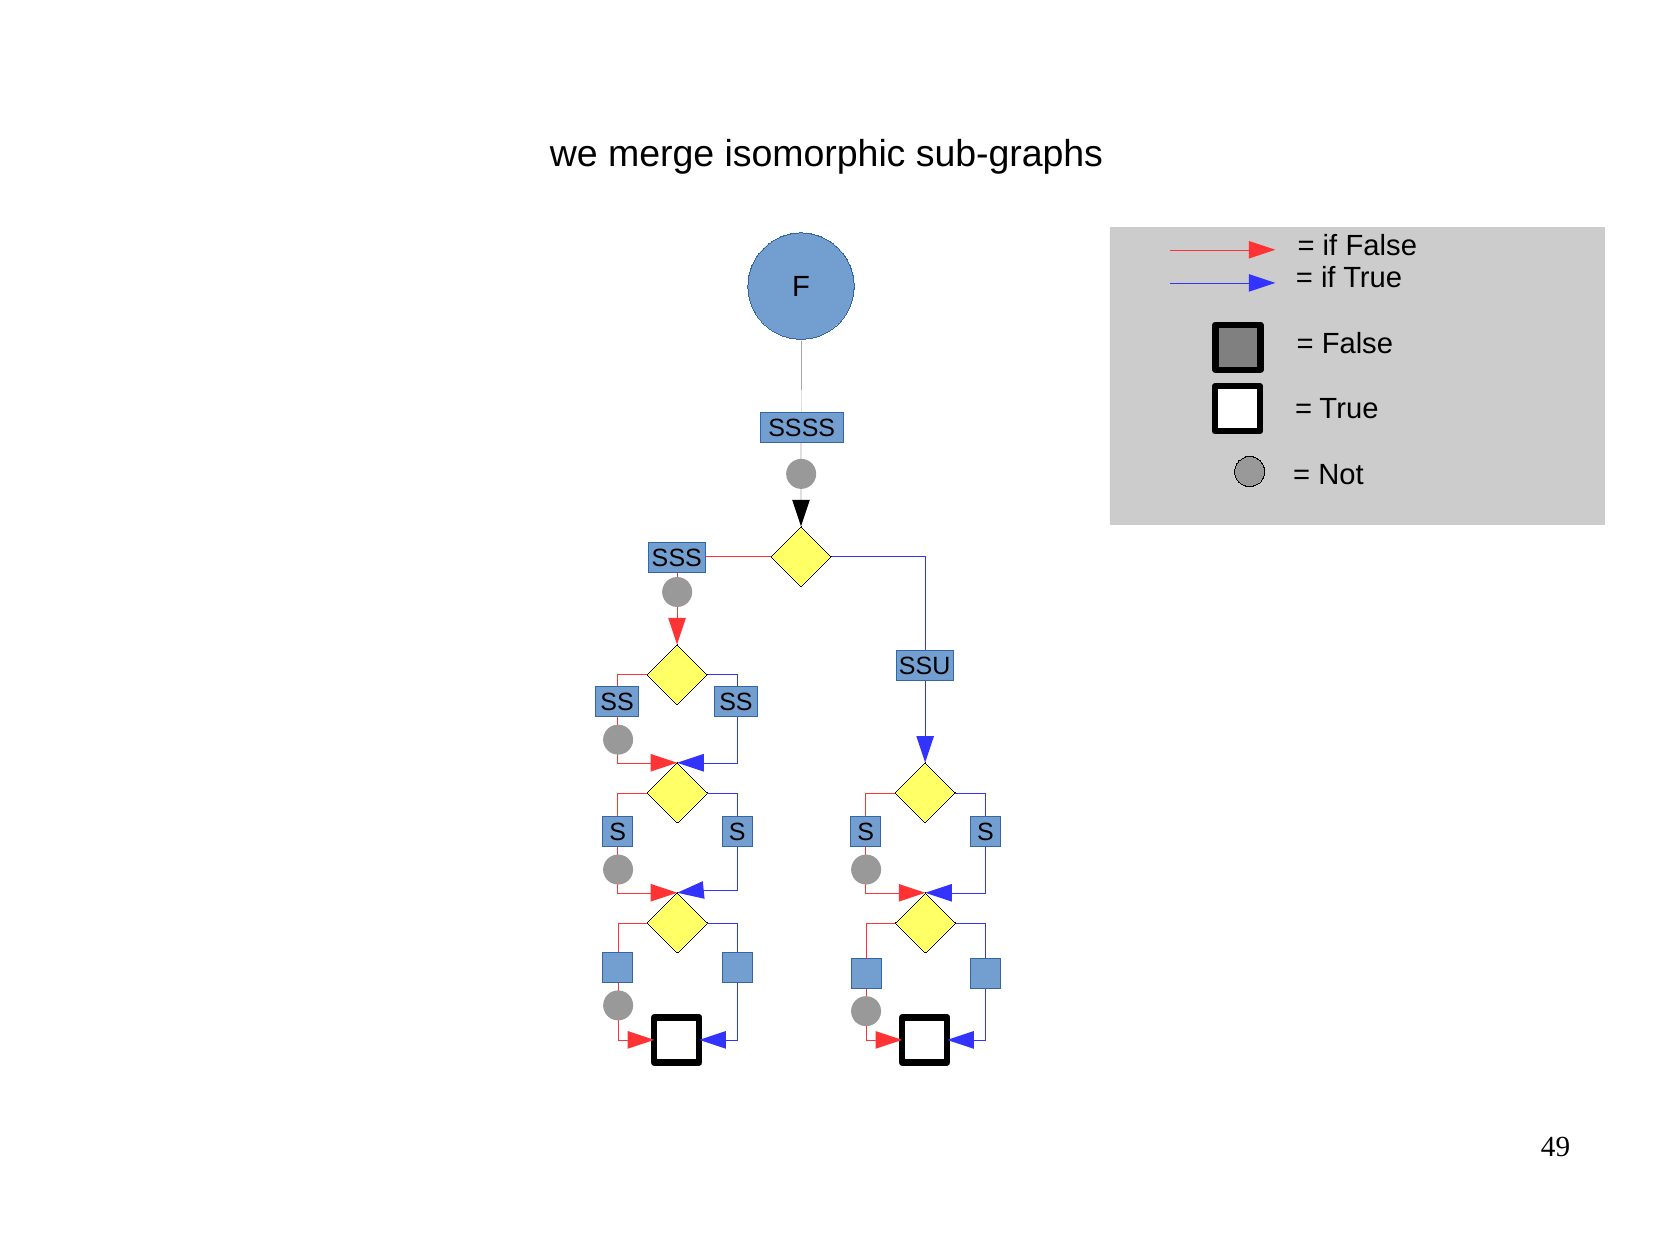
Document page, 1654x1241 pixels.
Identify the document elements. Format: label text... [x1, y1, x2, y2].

text_box S [970, 816, 1001, 847]
text_box [970, 958, 1001, 989]
text_box [654, 1017, 700, 1063]
text_box SSS [648, 542, 706, 573]
text_box SSSS [760, 412, 844, 443]
text_box [895, 762, 956, 823]
title we merge isomorphic sub-graphs [82, 49, 1571, 257]
text_box [647, 763, 708, 823]
text_box F [747, 232, 855, 340]
text_box [662, 576, 693, 608]
text_box [603, 724, 634, 755]
text_box = if False = if True = False = True = Not [1109, 227, 1605, 525]
text_box [602, 952, 633, 983]
text_box [647, 893, 708, 953]
text_box [1234, 456, 1265, 487]
text_box [603, 990, 634, 1021]
text_box S [602, 816, 633, 847]
text_box [647, 644, 708, 705]
text_box SS [595, 686, 639, 717]
text_box S [850, 816, 881, 847]
text_box [771, 526, 832, 587]
text_box [902, 1017, 948, 1063]
text_box [851, 958, 882, 989]
text_box SS [714, 686, 758, 717]
text_box SSU [896, 650, 954, 681]
text_box [851, 854, 882, 885]
text_box [786, 458, 817, 489]
text_box [722, 952, 753, 983]
text_box S [722, 816, 753, 847]
text_box [603, 854, 634, 885]
text_box [1215, 386, 1261, 432]
text_box [1215, 324, 1261, 370]
text_box [851, 996, 882, 1027]
text_box [895, 892, 956, 953]
